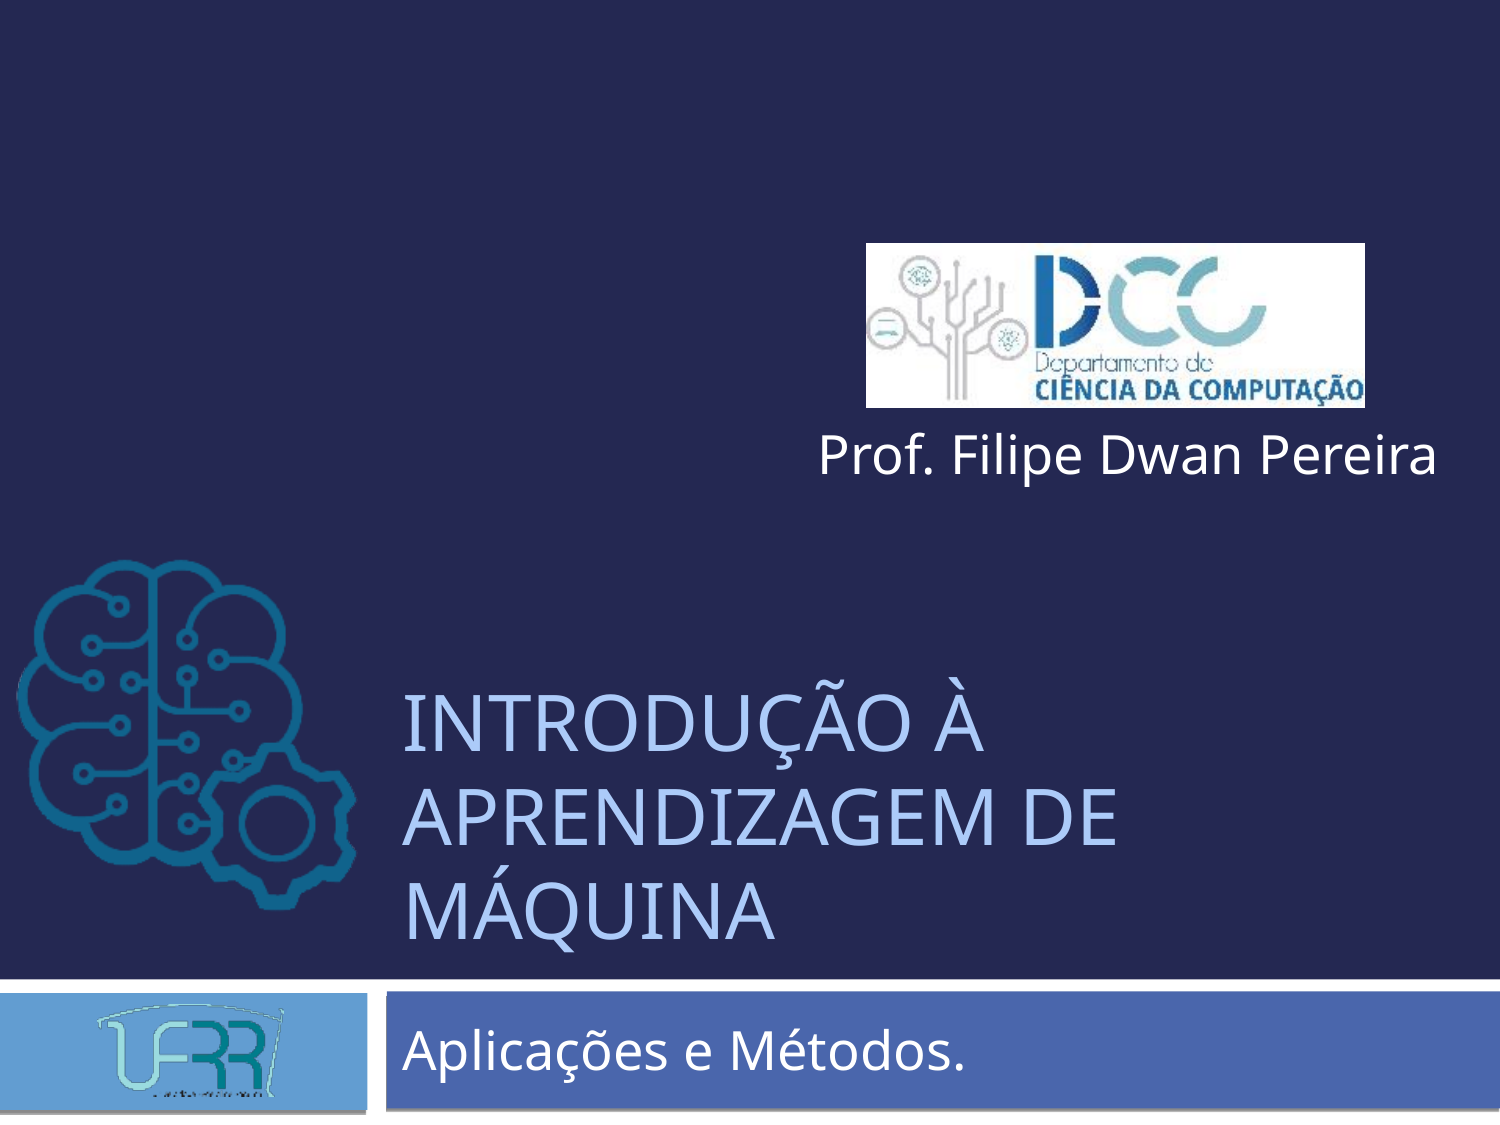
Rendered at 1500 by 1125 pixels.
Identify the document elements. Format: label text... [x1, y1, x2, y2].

picture [97, 1004, 284, 1097]
subtitle Aplicações e Métodos. [387, 992, 1488, 1105]
picture [0, 543, 375, 919]
title Introdução À Aprendizagem de Máquina [387, 662, 1450, 963]
picture [866, 243, 1365, 408]
text_box Prof. Filipe Dwan Pereira [802, 397, 1488, 510]
